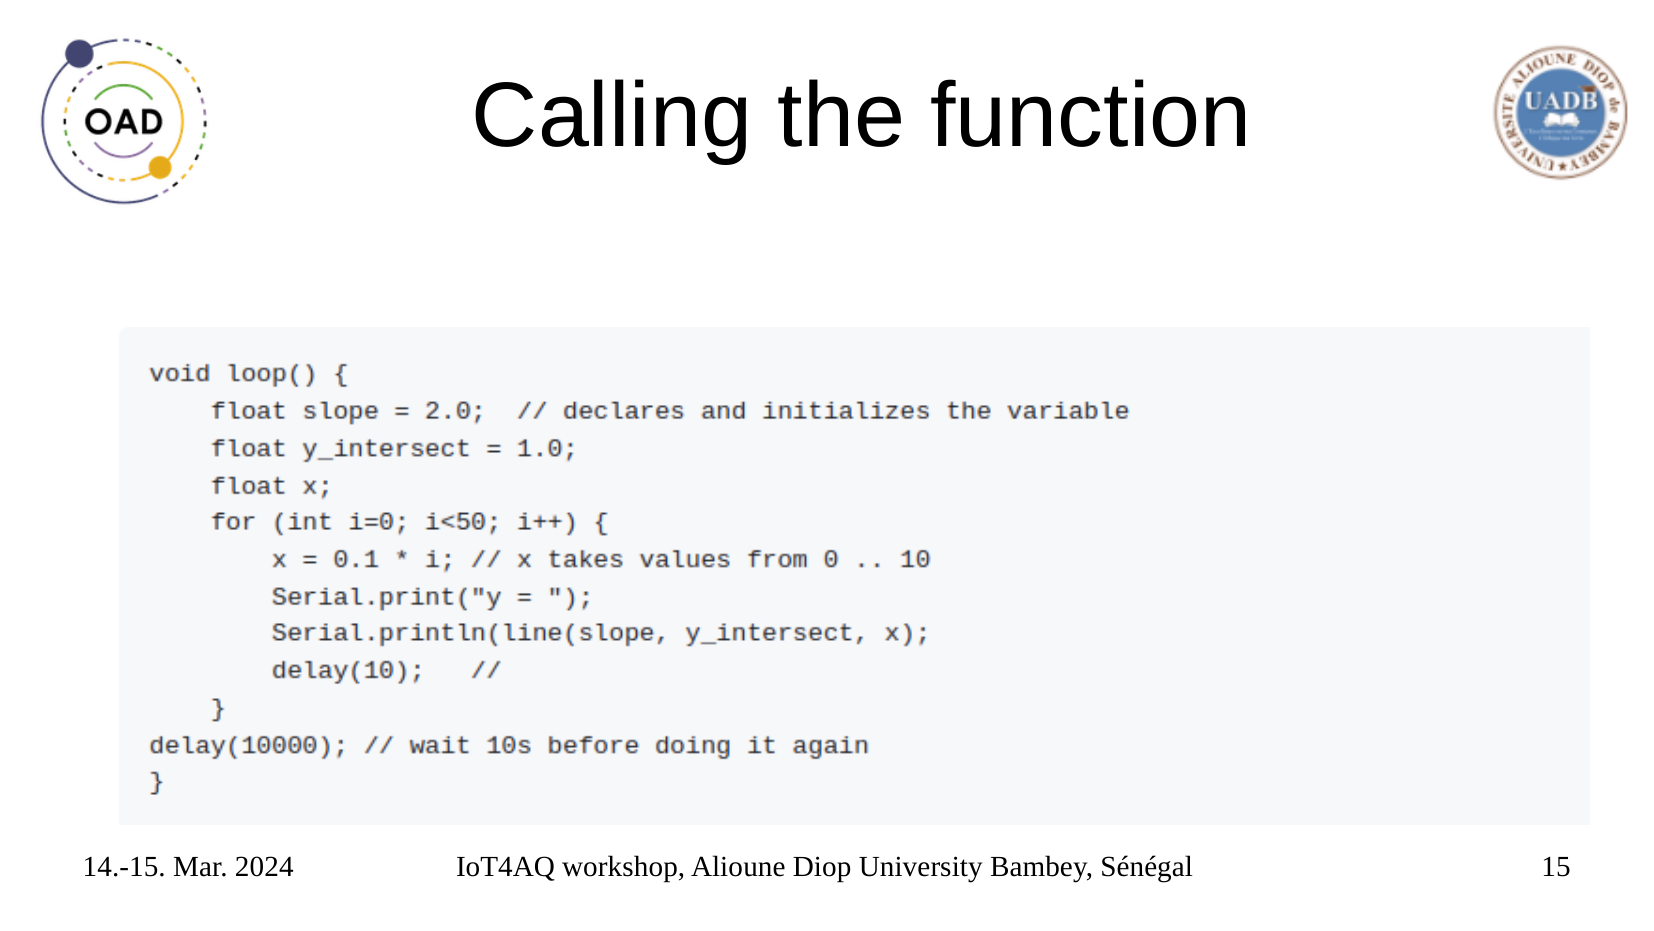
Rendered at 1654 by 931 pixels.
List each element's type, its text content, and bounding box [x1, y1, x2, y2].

title Calling the function [278, 37, 1446, 193]
picture [1482, 37, 1641, 188]
picture [0, 24, 242, 225]
picture [112, 327, 1590, 826]
